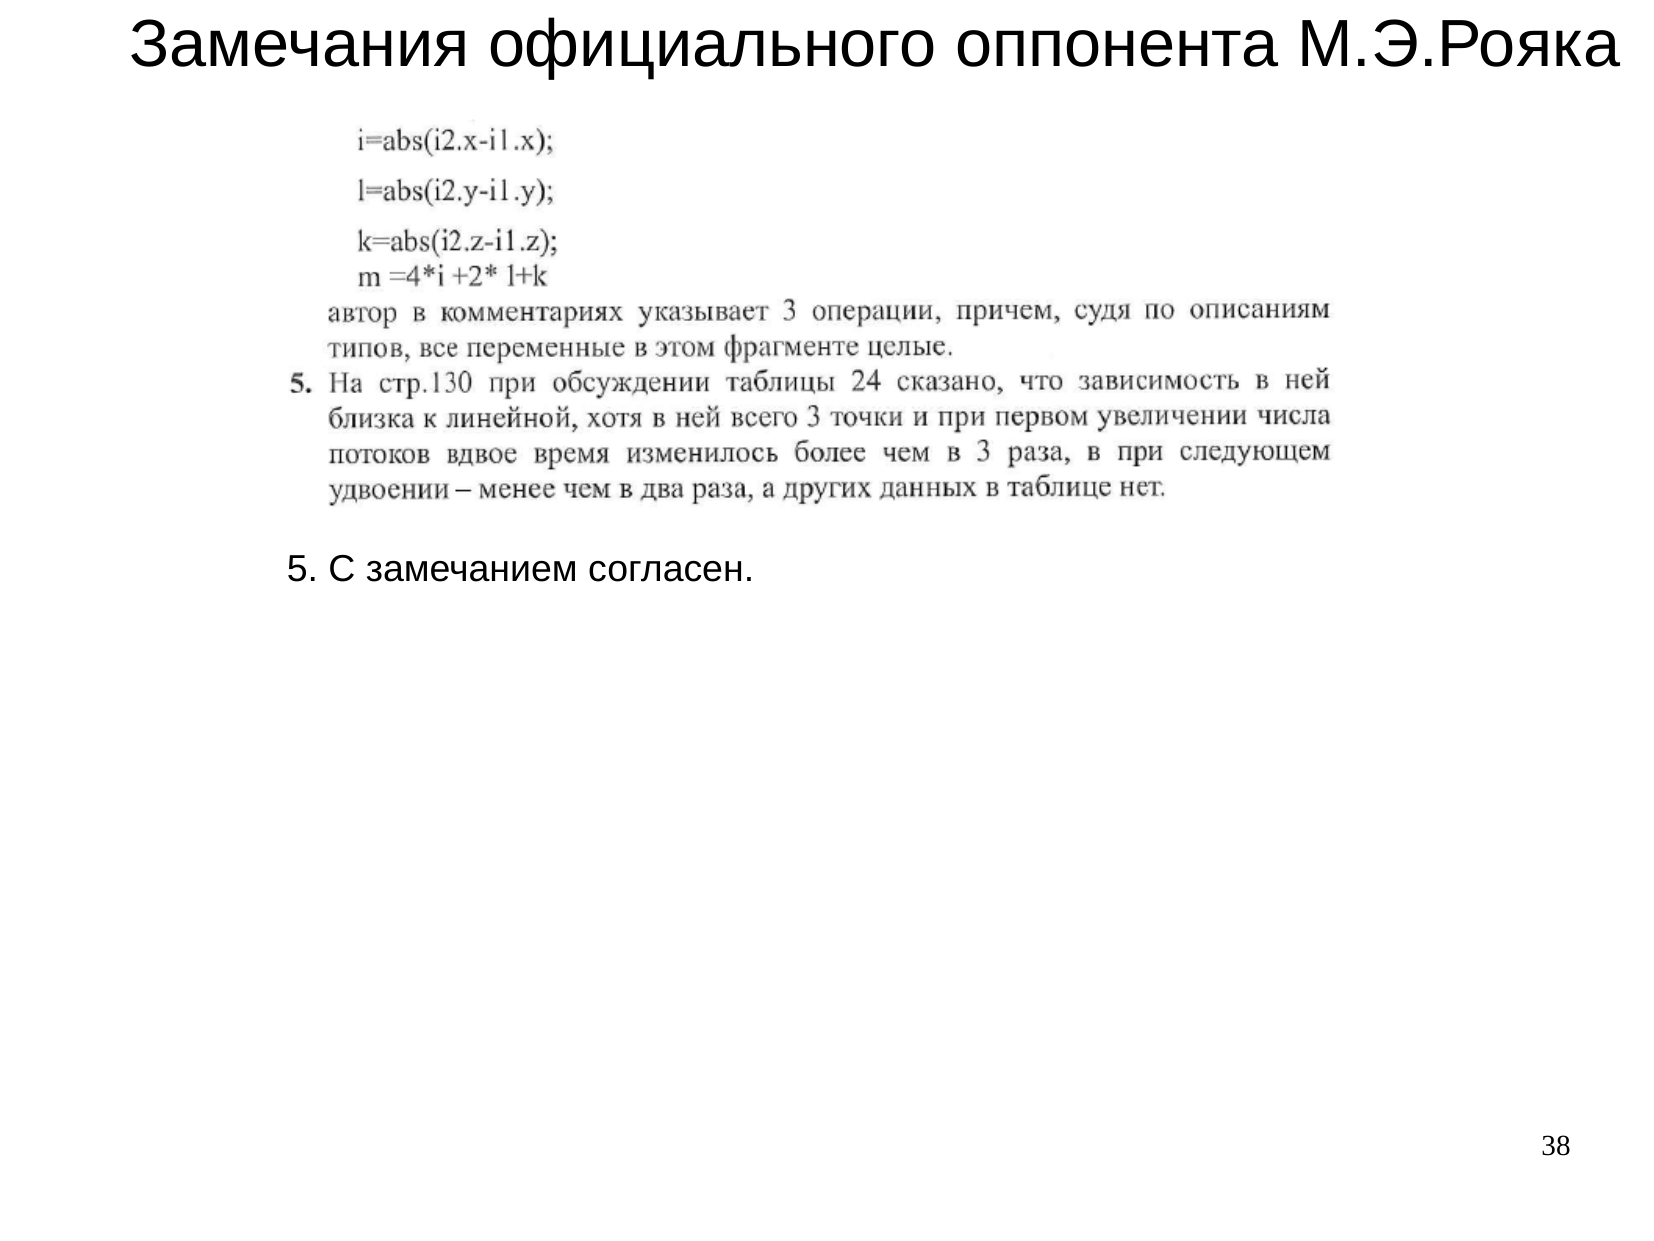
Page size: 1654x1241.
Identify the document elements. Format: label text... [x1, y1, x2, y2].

picture [240, 119, 1350, 549]
title Замечания официального оппонента М.Э.Рояка [90, 0, 1654, 148]
text_box 5. С замечанием согласен. [272, 540, 781, 597]
